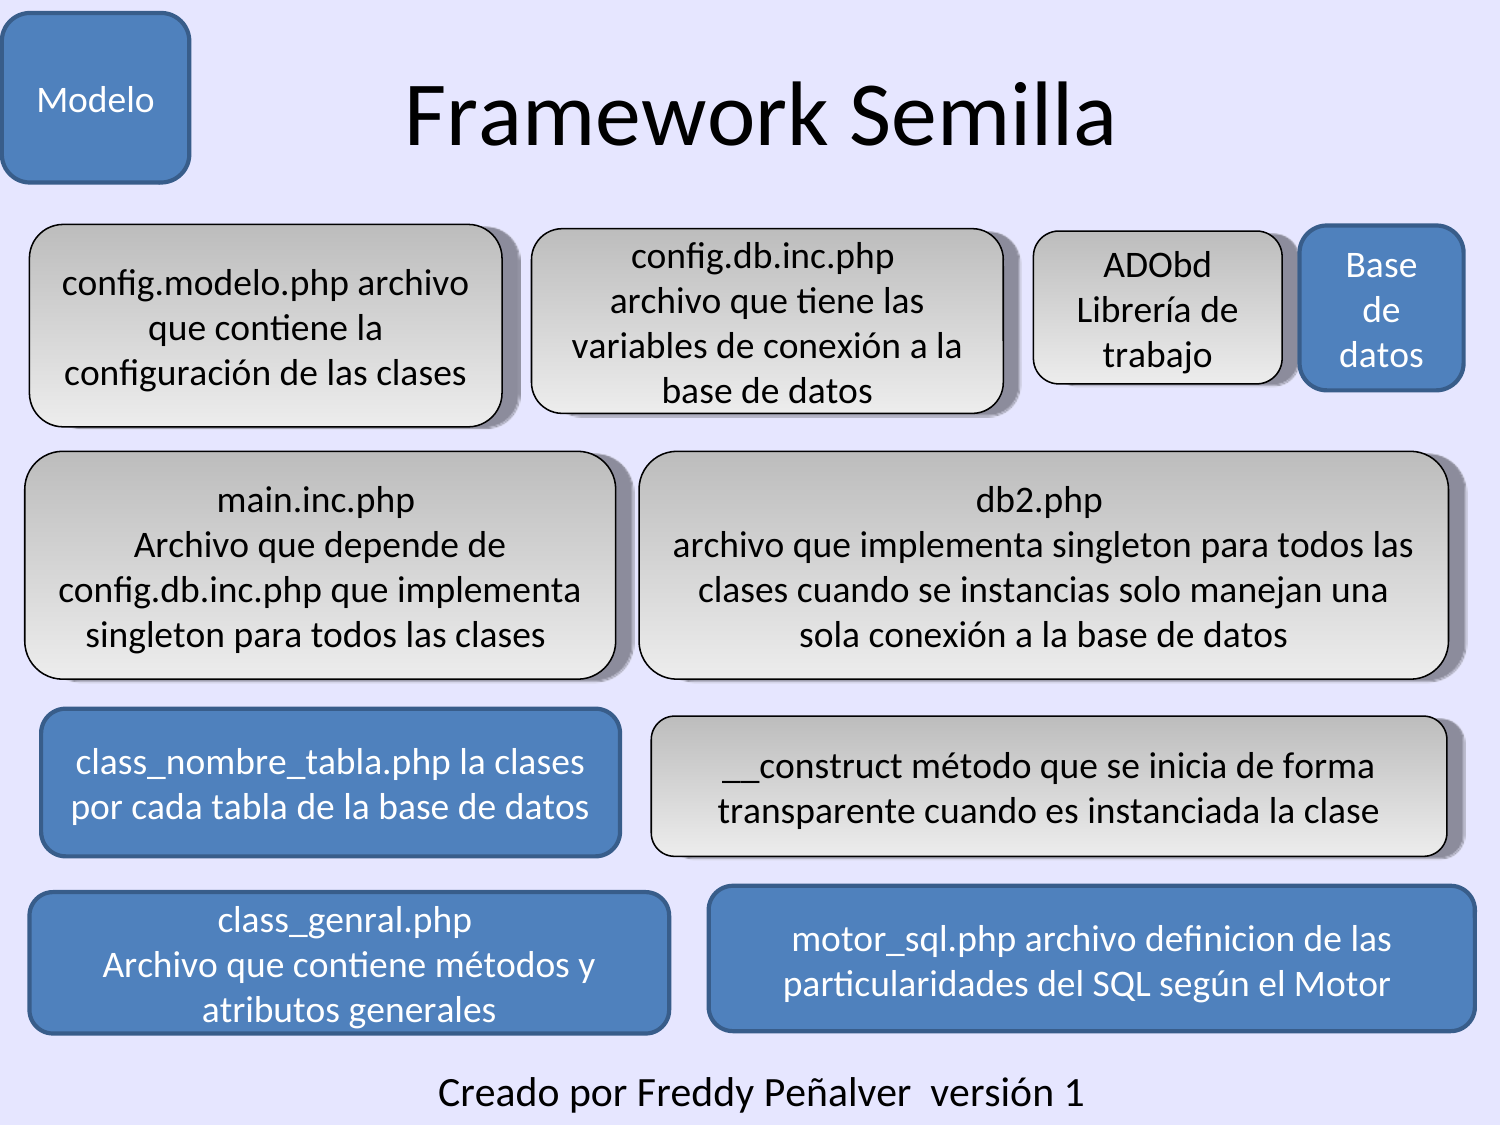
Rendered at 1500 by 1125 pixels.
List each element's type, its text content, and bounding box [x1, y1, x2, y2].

text_box Modelo [1, 12, 190, 183]
text_box main.inc.php Archivo que depende de config.db.inc.php que implementa singleton para todos las clases [24, 451, 616, 680]
text_box ADObd Librería de trabajo [1033, 231, 1283, 384]
text_box config.db.inc.php archivo que tiene las variables de conexión a la base de datos [531, 228, 1004, 414]
text_box class_genral.php Archivo que contiene métodos y atributos generales [29, 892, 670, 1034]
text_box Creado por Freddy Peñalver versión 1 [58, 1054, 1465, 1125]
text_box class_nombre_tabla.php la clases por cada tabla de la base de datos [41, 708, 621, 857]
text_box motor_sql.php archivo definicion de las particularidades del SQL según el Motor [708, 885, 1475, 1032]
text_box Framework Semilla [167, 35, 1465, 183]
text_box config.modelo.php archivo que contiene la configuración de las clases [29, 224, 503, 427]
text_box __construct método que se inicia de forma transparente cuando es instanciada la clase [651, 716, 1447, 857]
text_box Base de datos [1299, 225, 1464, 391]
text_box db2.php archivo que implementa singleton para todos las clases cuando se instancias solo manejan una sola conexión a la base de datos [639, 451, 1449, 680]
